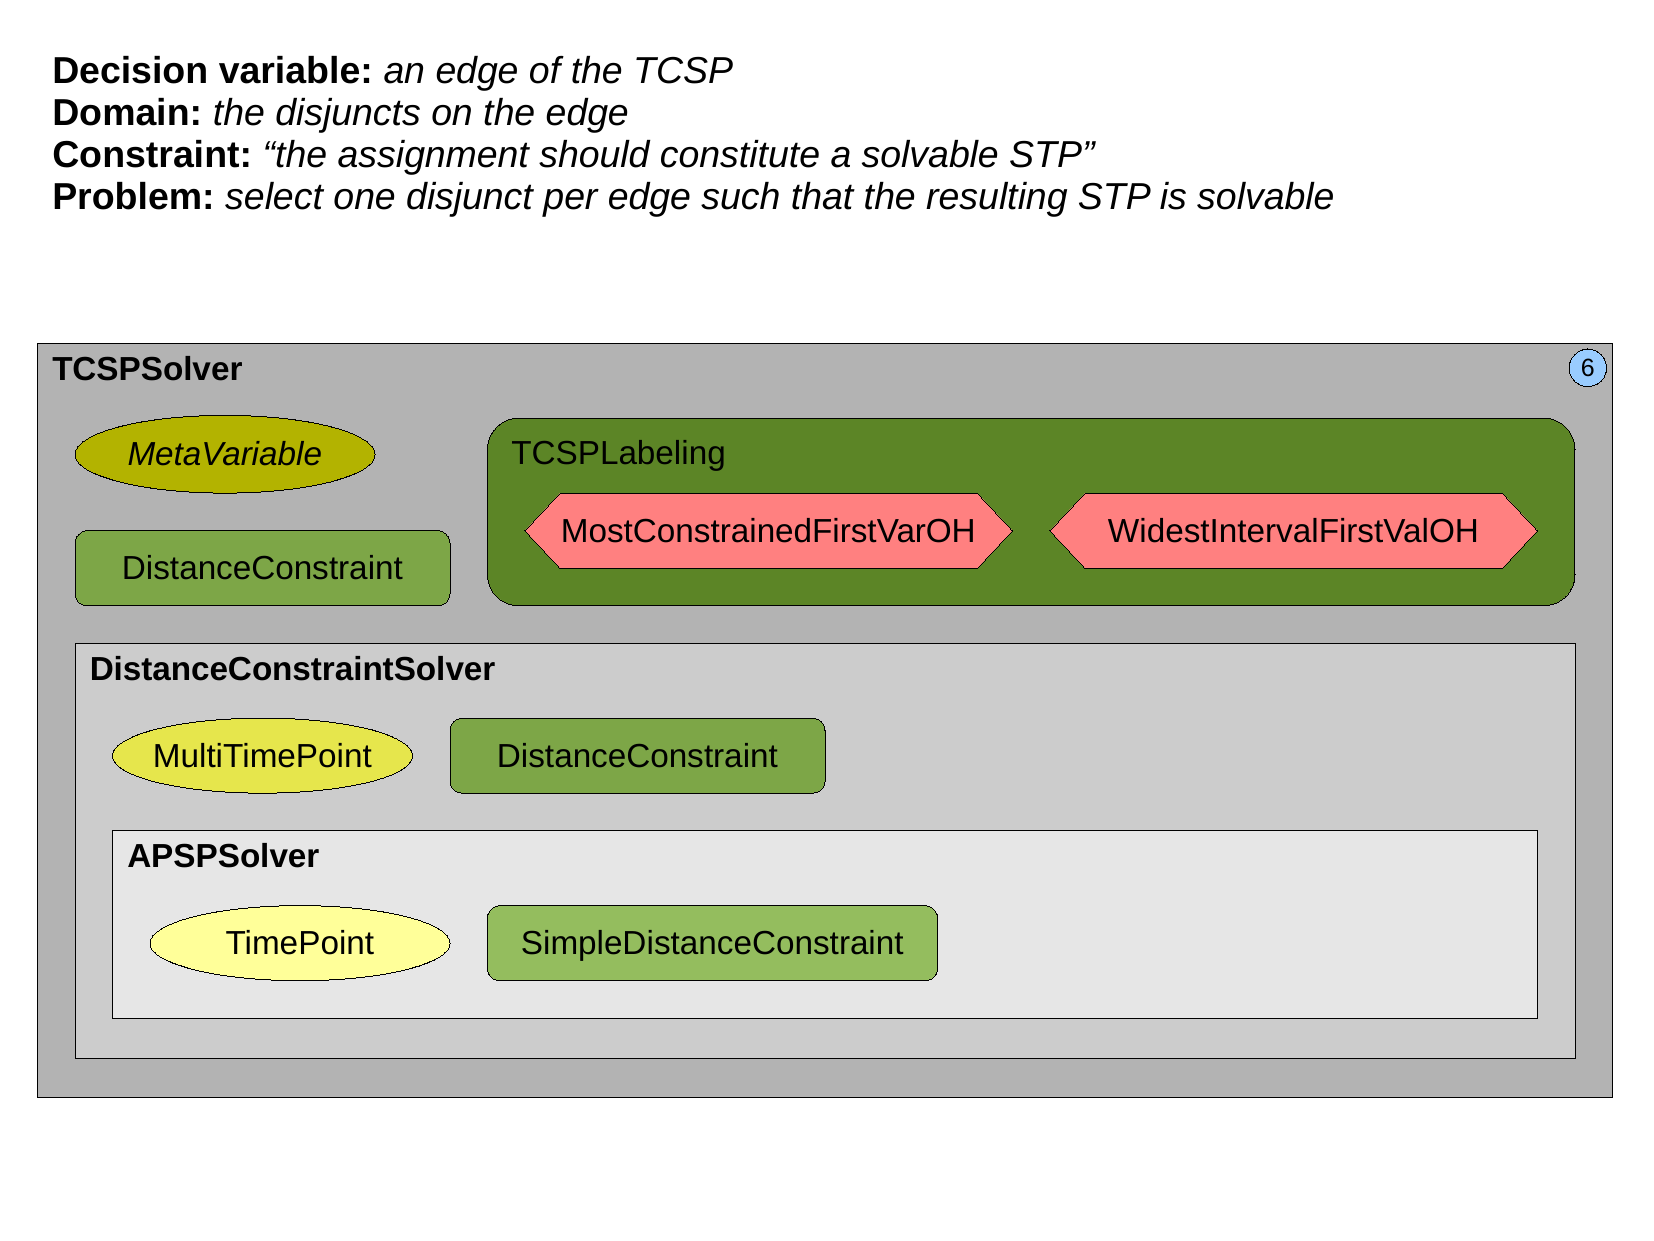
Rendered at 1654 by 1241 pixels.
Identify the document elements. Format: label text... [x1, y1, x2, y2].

text_box MetaVariable [75, 415, 376, 494]
text_box DistanceConstraint [75, 530, 451, 606]
text_box DistanceConstraint [450, 718, 826, 794]
text_box Decision variable: an edge of the TCSP Domain: the disjuncts on the edge Constraint: “the assignment should constitute a solvable STP” Problem: select one disjunct per edge such that the resulting STP is solvable [37, 42, 1350, 226]
text_box TCSPSolver [37, 343, 1613, 1098]
text_box 6 [1569, 348, 1607, 387]
text_box APSPSolver [112, 830, 1538, 1019]
text_box MultiTimePoint [112, 718, 413, 794]
text_box MostConstrainedFirstVarOH [524, 493, 1013, 569]
text_box WidestIntervalFirstValOH [1049, 493, 1538, 569]
text_box TCSPLabeling [487, 418, 1576, 606]
text_box SimpleDistanceConstraint [487, 905, 938, 981]
text_box DistanceConstraintSolver [75, 643, 1576, 1059]
text_box TimePoint [150, 905, 451, 981]
